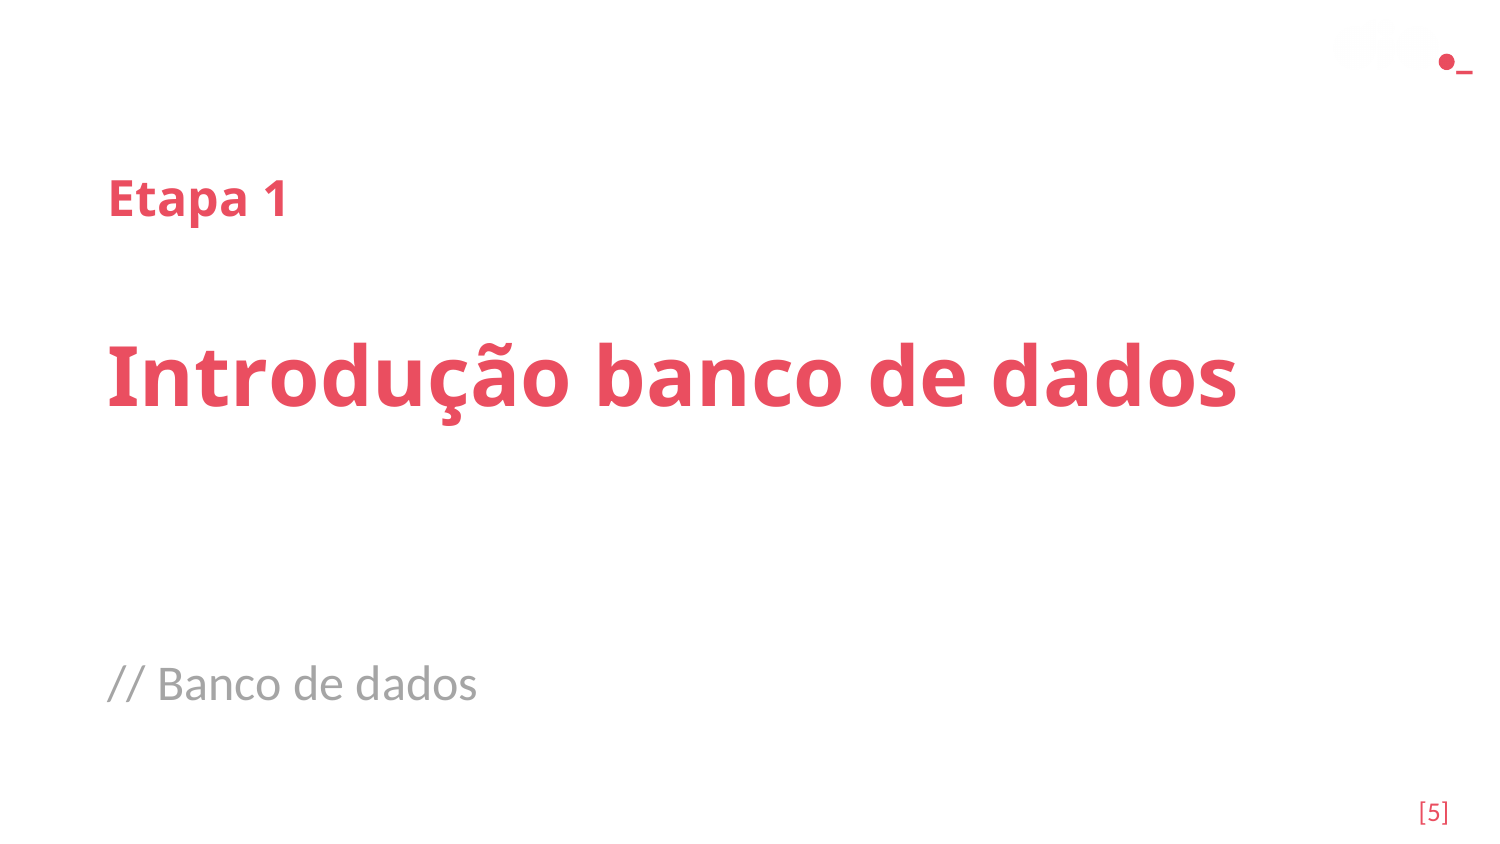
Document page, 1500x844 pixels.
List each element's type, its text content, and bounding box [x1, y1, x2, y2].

slide_number [‹#›] [1403, 779, 1494, 844]
text_box // Banco de dados [92, 635, 1309, 701]
text_box Etapa 1 [92, 142, 1309, 223]
picture [1333, 19, 1473, 75]
text_box Introdução banco de dados [92, 292, 1309, 558]
